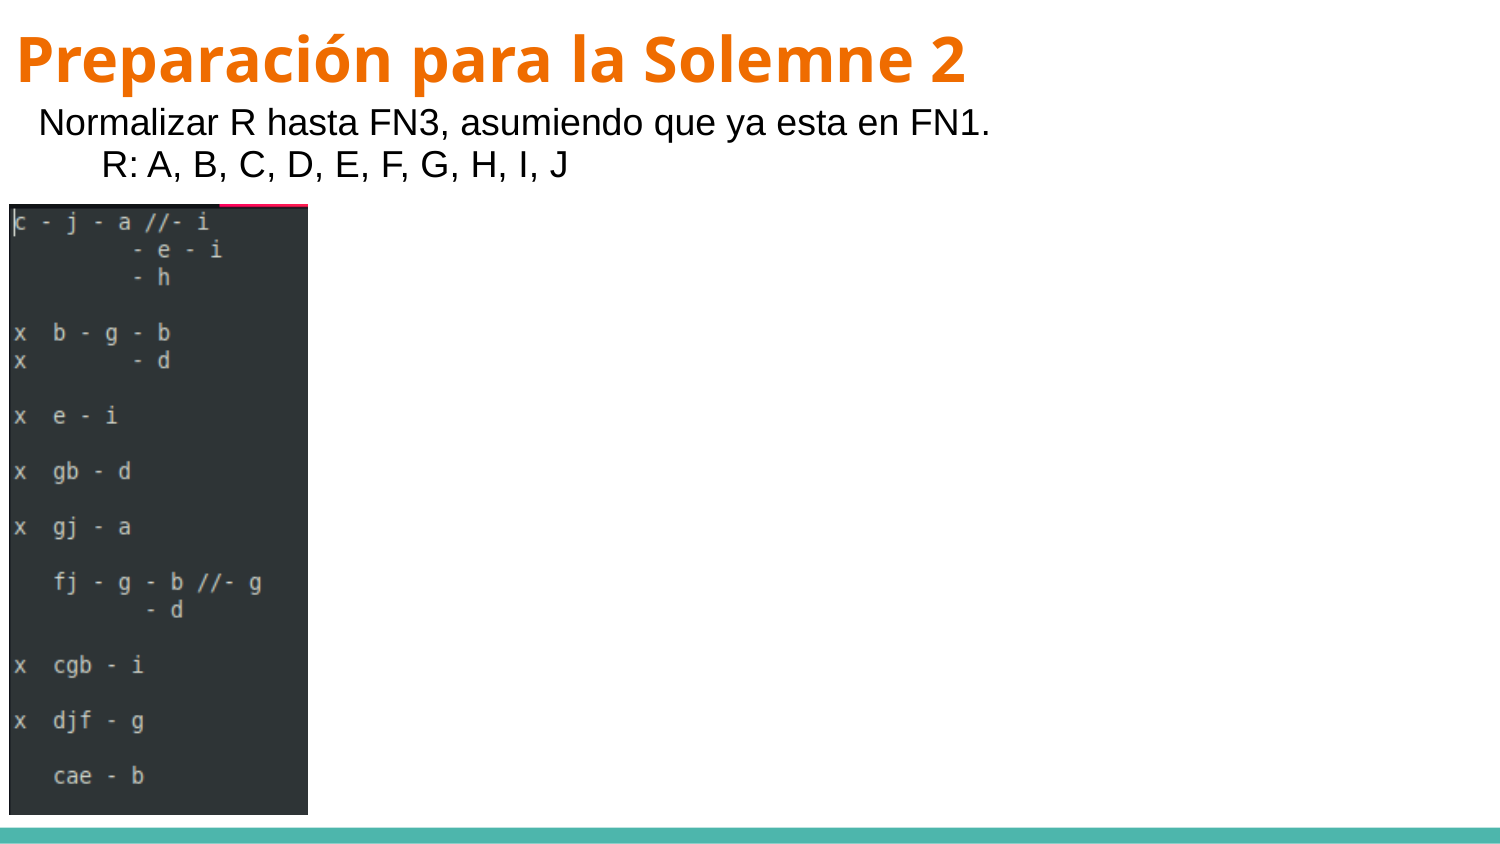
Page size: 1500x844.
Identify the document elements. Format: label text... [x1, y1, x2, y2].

picture [9, 204, 308, 815]
text_box Normalizar R hasta FN3, asumiendo que ya esta en FN1. R: A, B, C, D, E, F, G, H, I, J [23, 94, 1394, 844]
title Preparación para la Solemne 2 [0, 0, 1398, 116]
